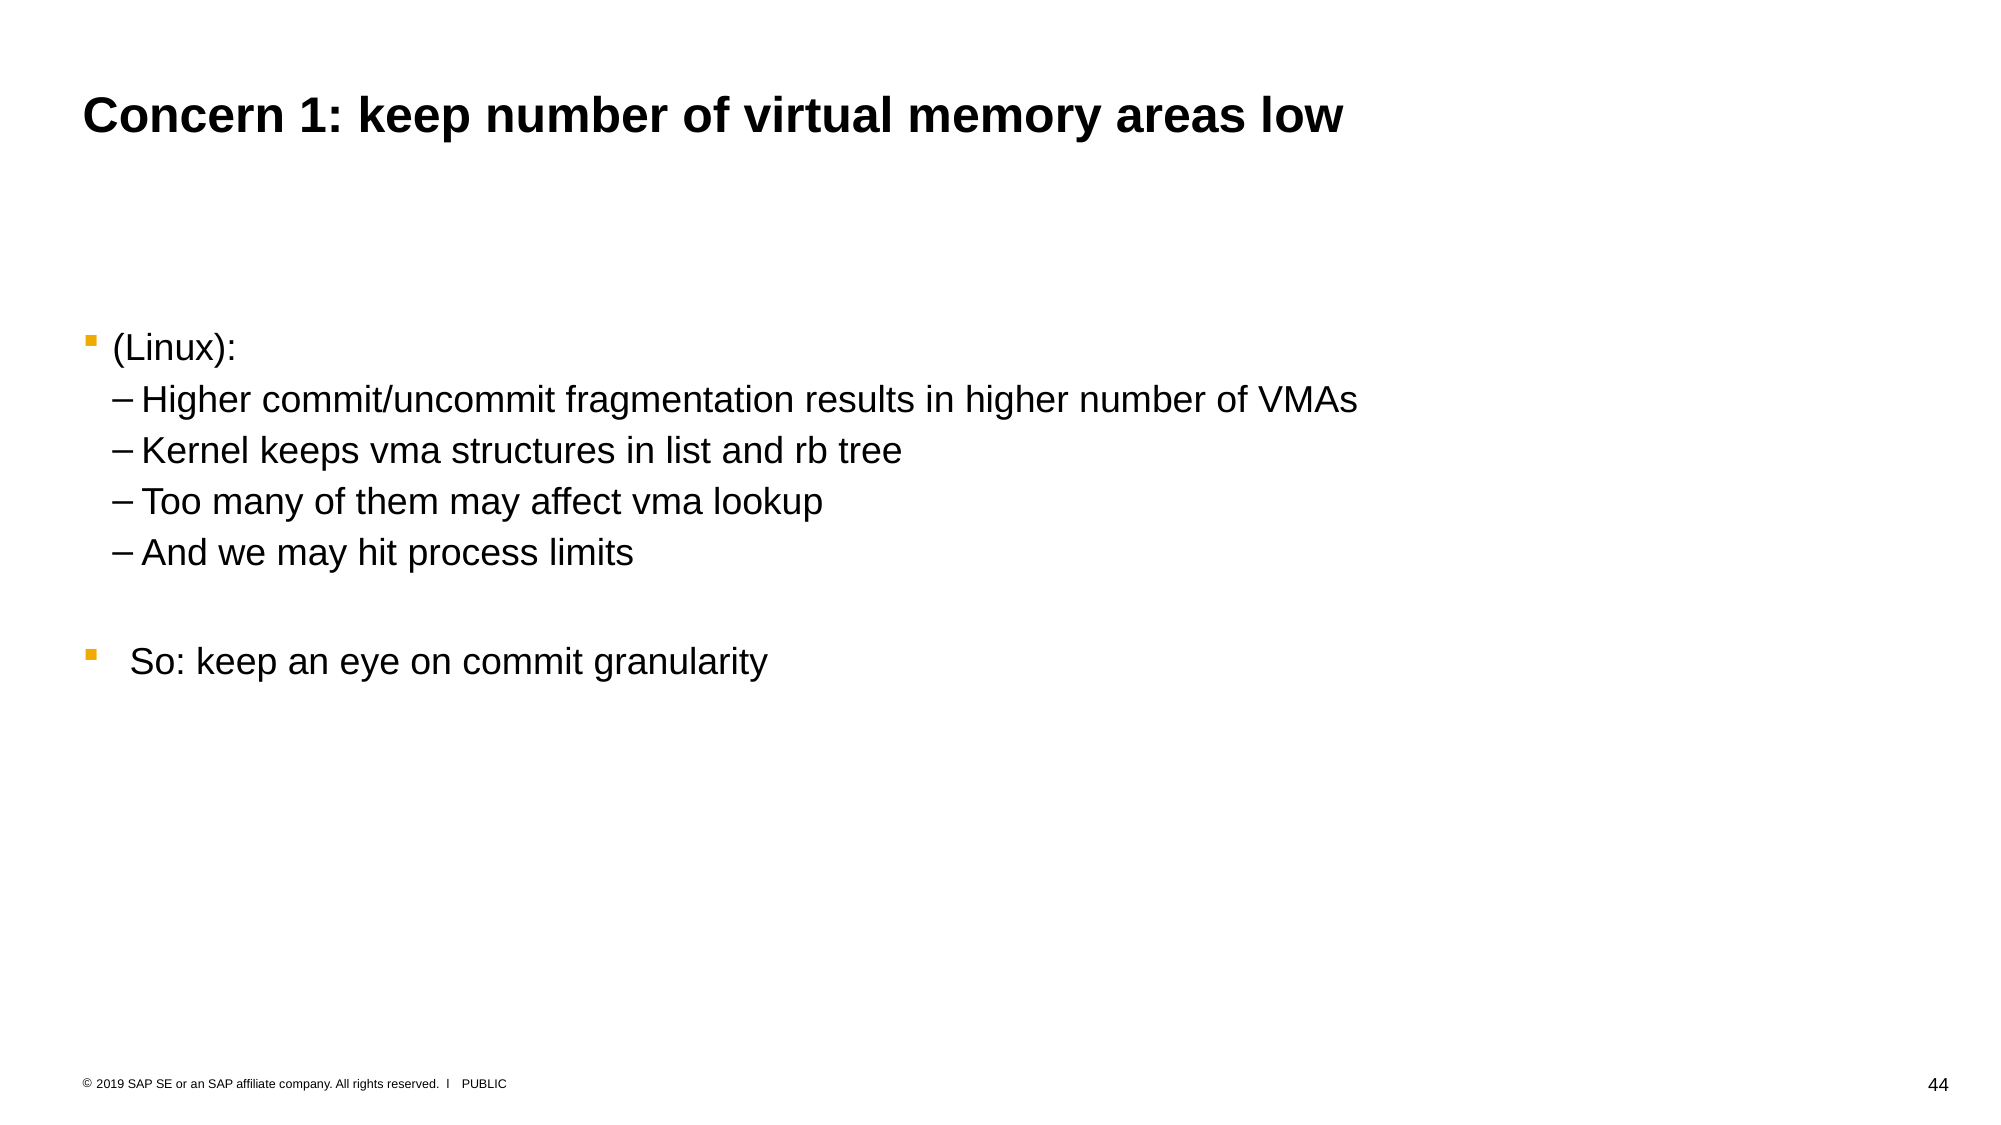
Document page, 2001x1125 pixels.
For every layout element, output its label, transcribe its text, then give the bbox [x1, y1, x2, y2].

title Concern 1: keep number of virtual memory areas low [82, 82, 1918, 144]
list (Linux): Higher commit/uncommit fragmentation results in higher number of VMAs Kernel keeps vma structures in list and rb tree Too many of them may affect vma lookup And we may hit process limits So: keep an eye on commit granularity [82, 265, 1918, 1040]
